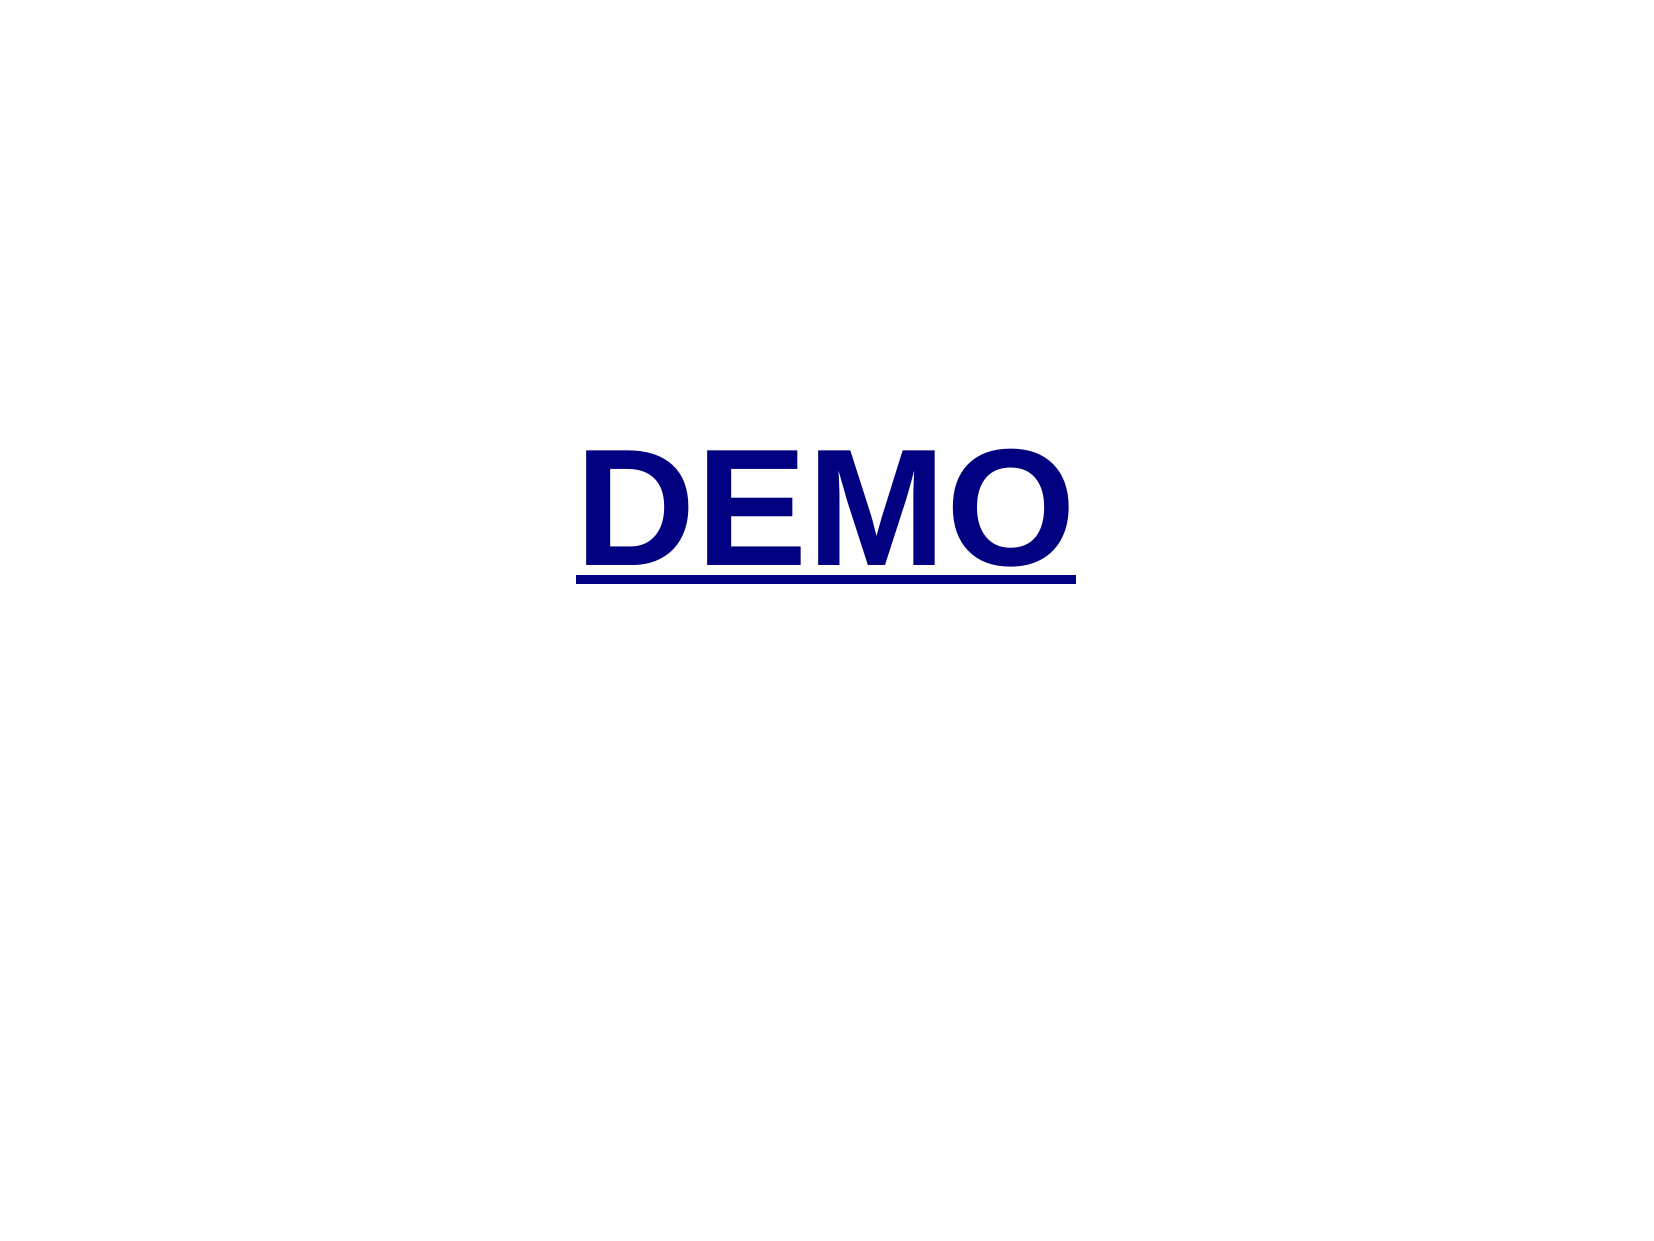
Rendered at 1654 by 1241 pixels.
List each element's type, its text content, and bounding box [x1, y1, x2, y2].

text_box DEMO [561, 407, 1093, 609]
